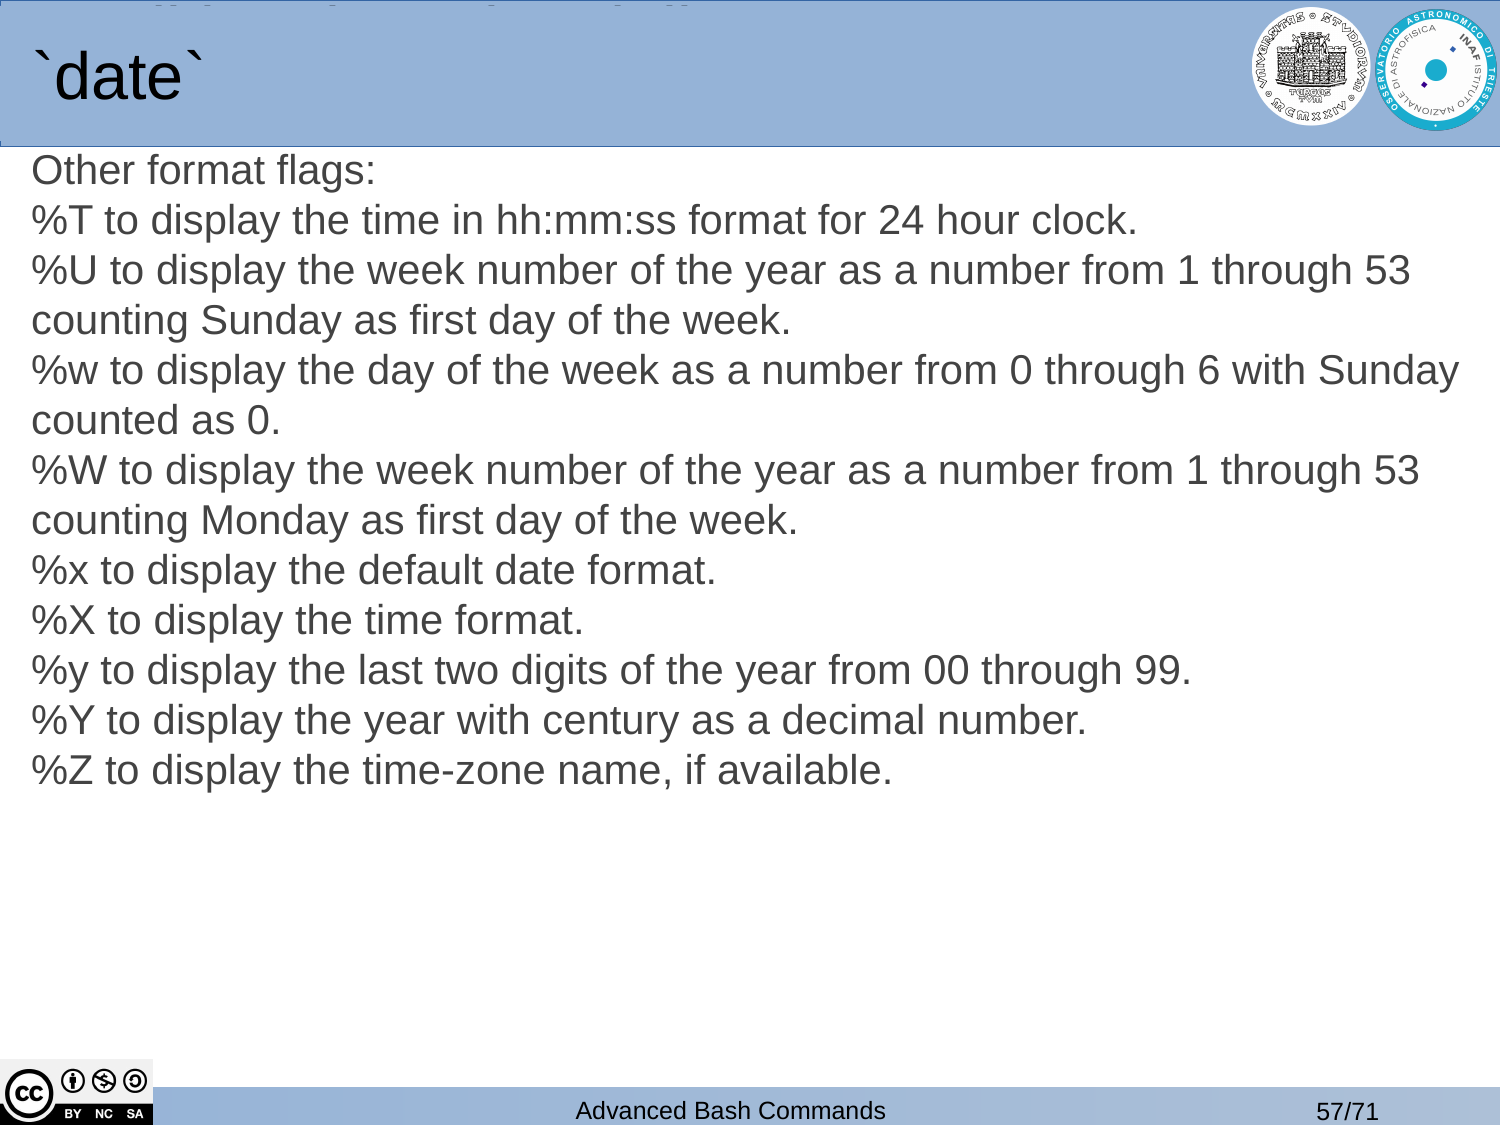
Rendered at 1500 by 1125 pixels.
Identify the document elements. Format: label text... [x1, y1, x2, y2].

title Traditional service delivery [0, 0, 1500, 135]
picture [0, 1059, 153, 1125]
text_box `date` [0, 5, 1232, 141]
list Other format flags: %T to display the time in hh:mm:ss format for 24 hour clock. %U to display the week number of the year as a number from 1 through 53 counting Sunday as first day of the week. %w to display the day of the week as a number from 0 through 6 with Sunday counted as 0. %W to display the week number of the year as a number from 1 through 53 counting Monday as first day of the week. %x to display the default date format. %X to display the time format. %y to display the last two digits of the year from 00 through 99. %Y to display the year with century as a decimal number. %Z to display the time-zone name, if available. [16, 135, 1500, 1081]
